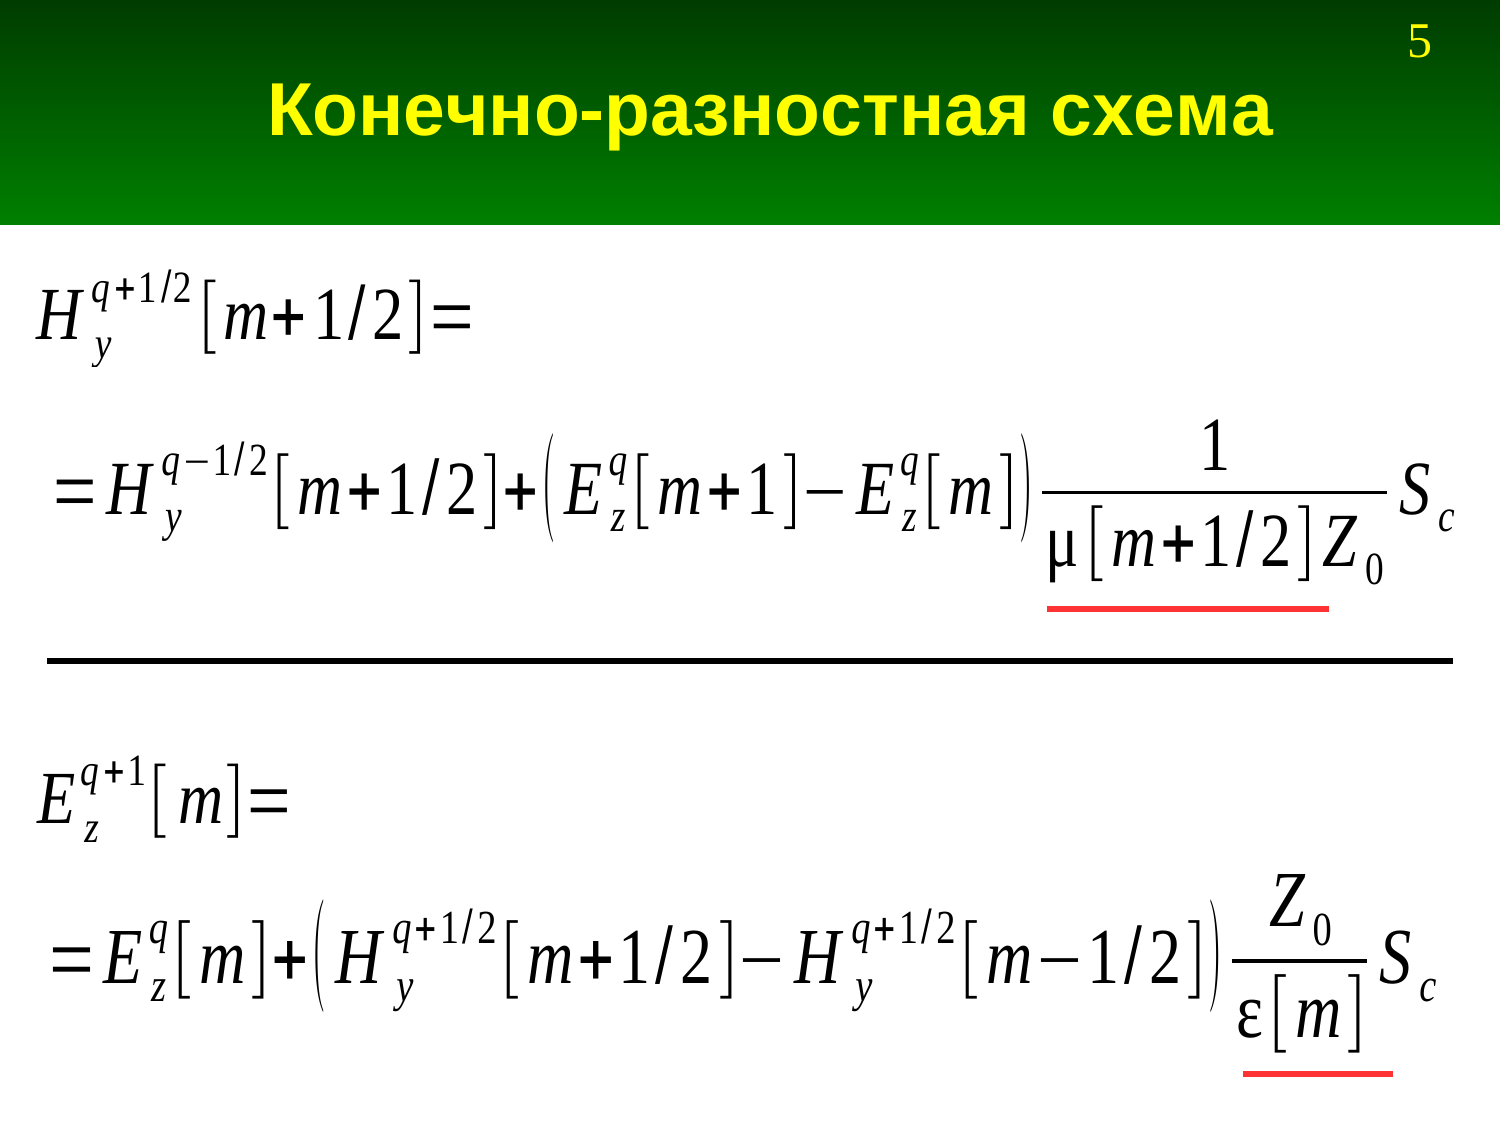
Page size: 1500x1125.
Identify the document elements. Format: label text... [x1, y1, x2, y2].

title Конечно-разностная схема [100, 7, 1441, 204]
chart [22, 401, 1483, 595]
chart [17, 743, 311, 850]
chart [16, 259, 494, 367]
chart [17, 855, 1465, 1058]
